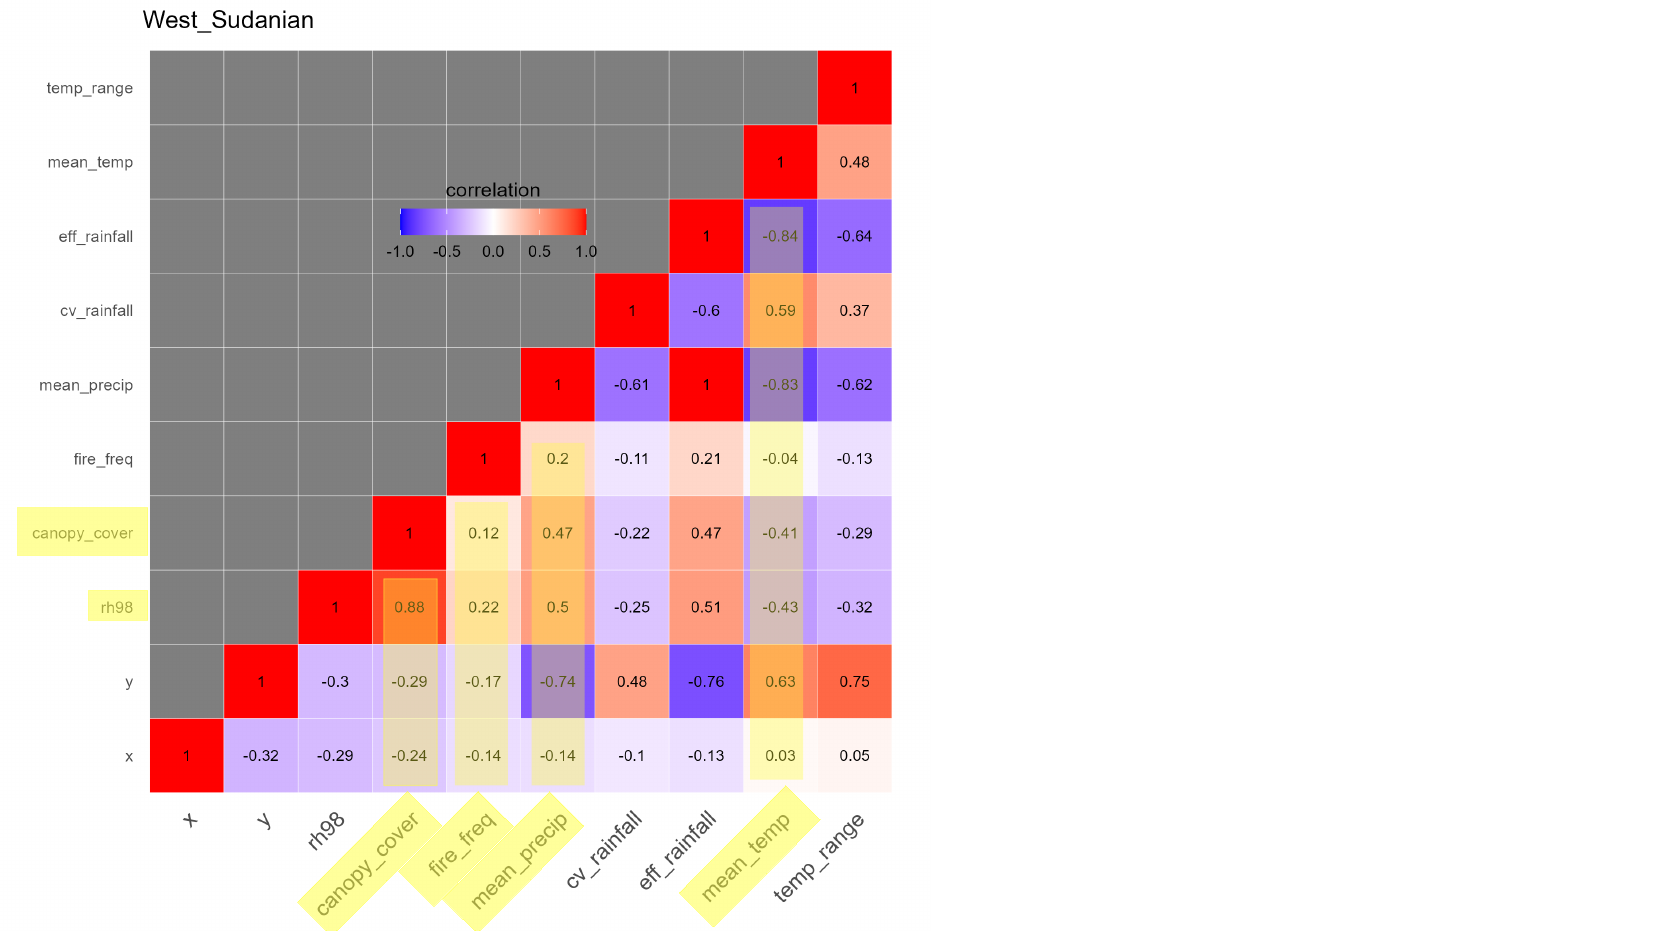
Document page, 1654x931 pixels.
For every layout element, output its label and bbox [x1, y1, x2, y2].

text_box [750, 206, 804, 780]
picture [338, 871, 474, 931]
text_box [454, 502, 508, 786]
text_box [17, 507, 148, 556]
text_box [679, 785, 821, 927]
text_box [531, 442, 585, 786]
text_box [383, 578, 438, 786]
picture [0, 0, 931, 931]
text_box [297, 791, 584, 931]
text_box [88, 590, 148, 621]
